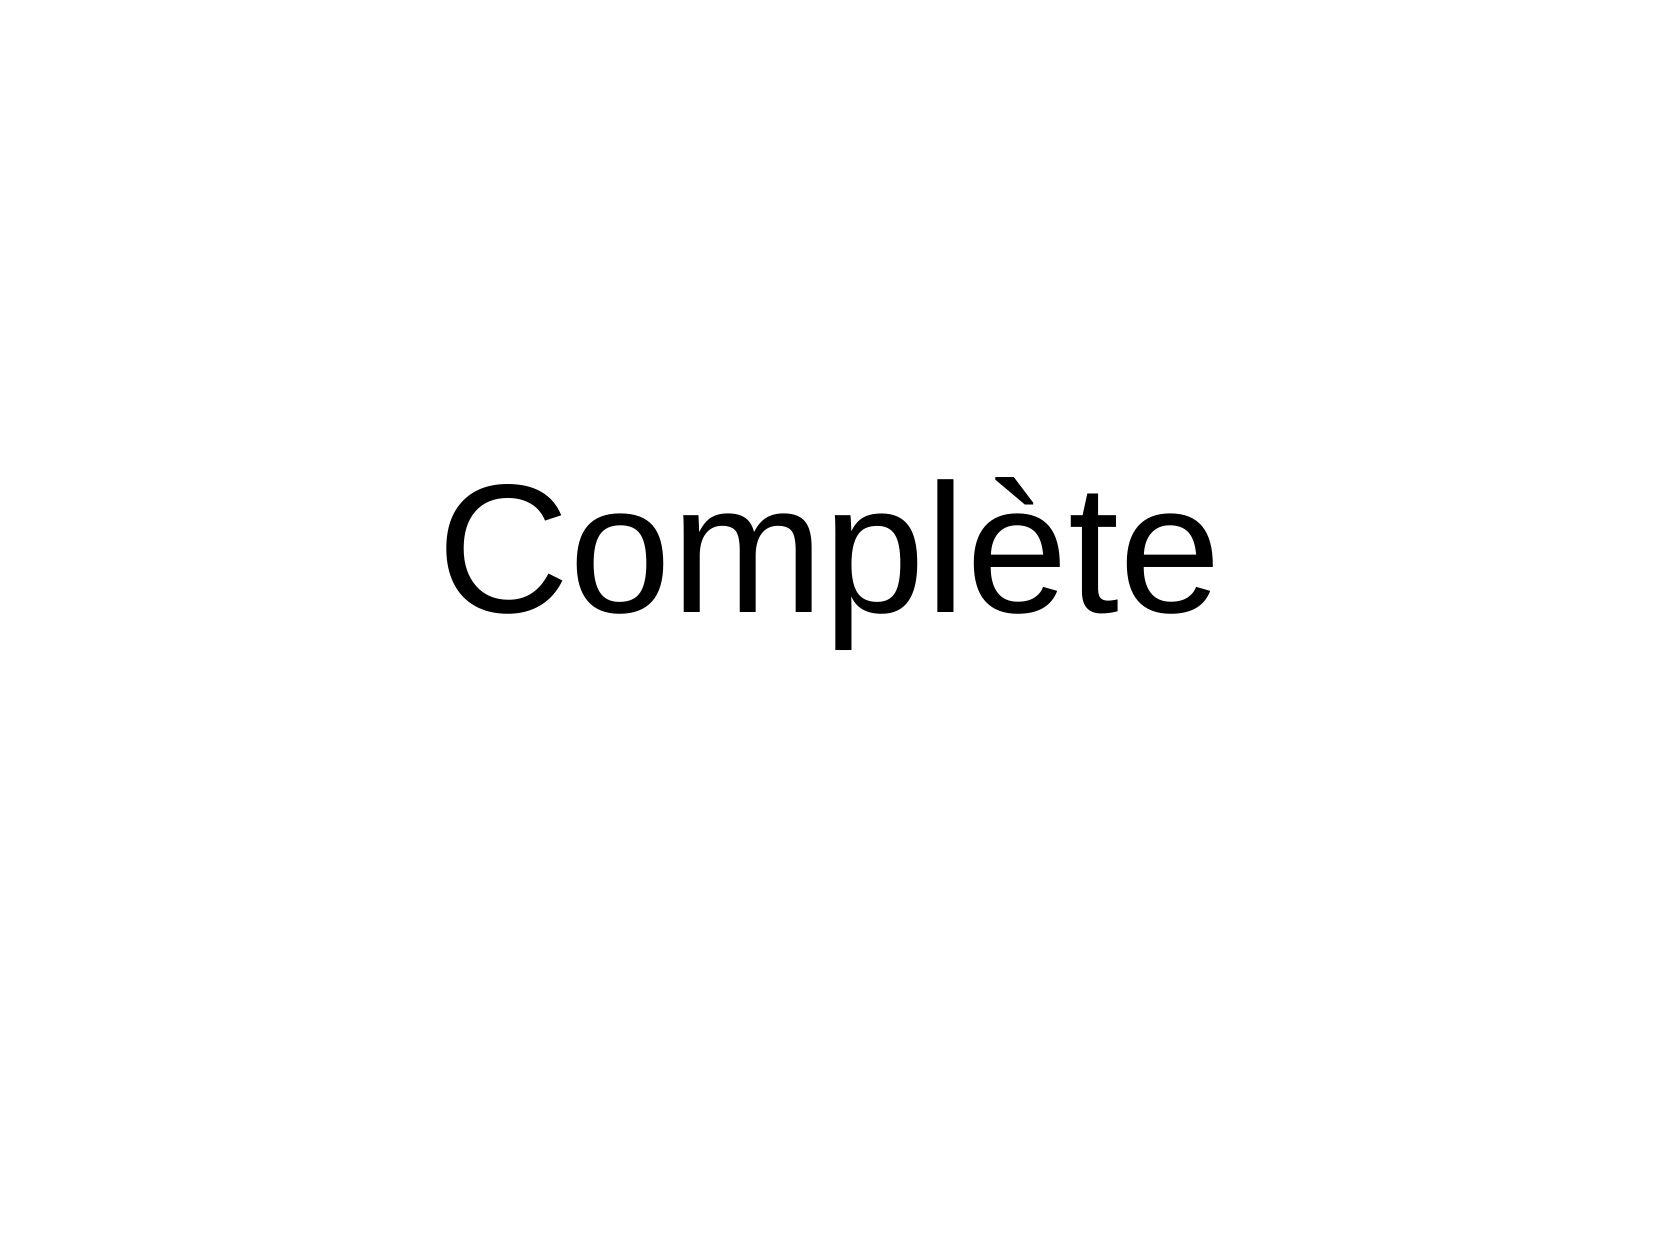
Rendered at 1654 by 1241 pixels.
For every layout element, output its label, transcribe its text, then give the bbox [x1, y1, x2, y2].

title Complète [2, 312, 1654, 785]
